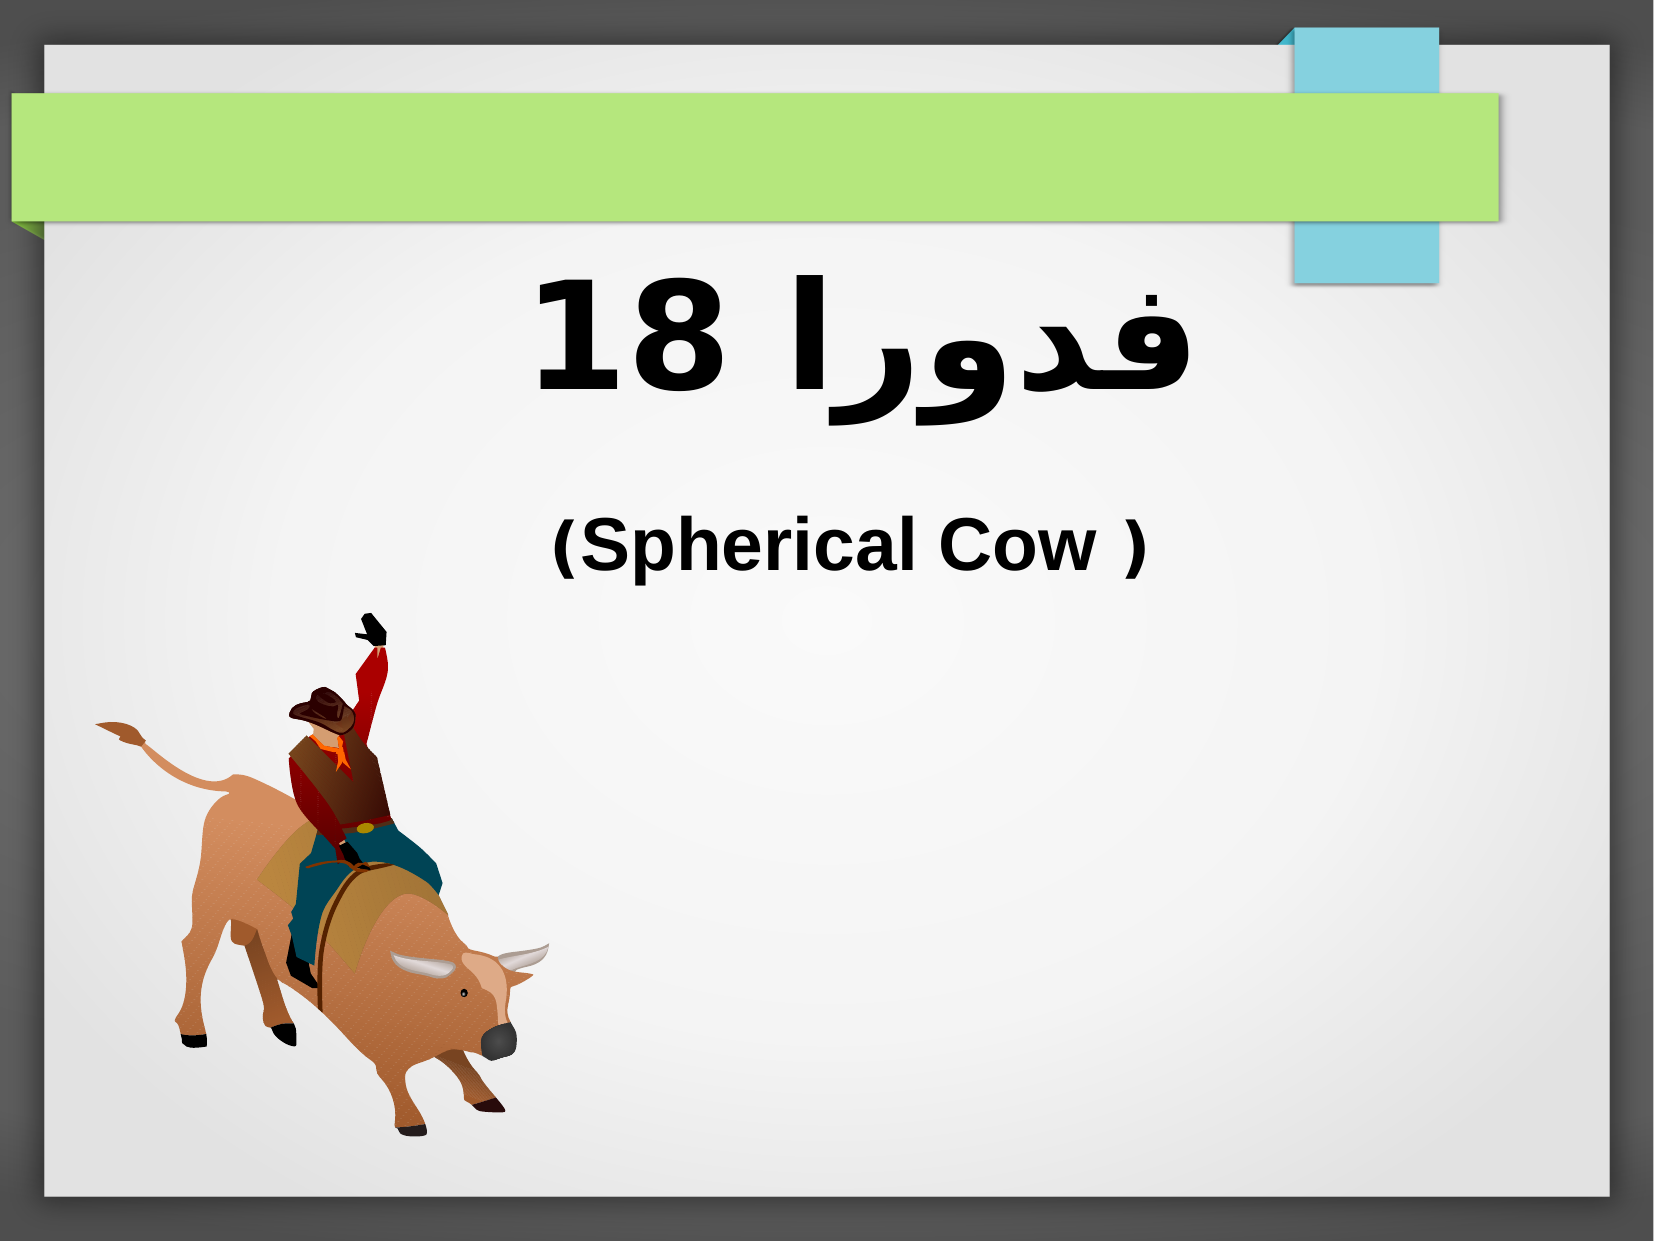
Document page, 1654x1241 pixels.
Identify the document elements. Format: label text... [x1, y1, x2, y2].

title فدورا 18 ( Spherical Cow) [106, 249, 1595, 587]
picture [0, 0, 1654, 1241]
